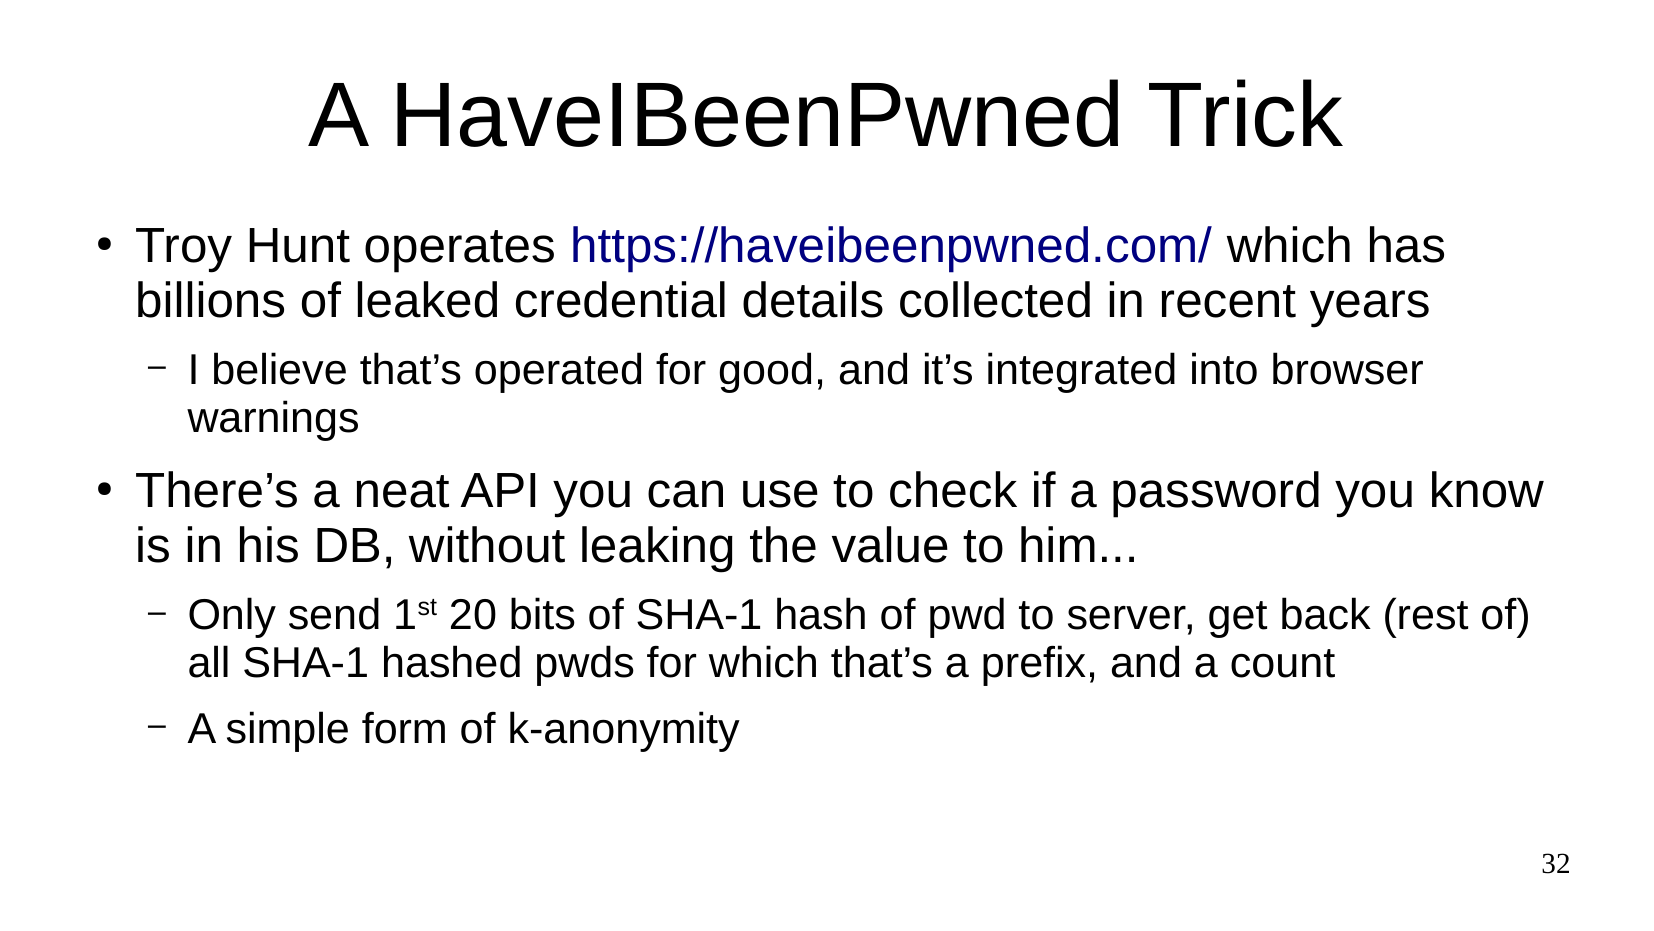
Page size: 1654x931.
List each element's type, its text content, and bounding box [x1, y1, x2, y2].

title A HaveIBeenPwned Trick [82, 37, 1571, 193]
list Troy Hunt operates https://haveibeenpwned.com/ which has billions of leaked credential details collected in recent years I believe that’s operated for good, and it’s integrated into browser warnings There’s a neat API you can use to check if a password you know is in his DB, without leaking the value to him... Only send 1st 20 bits of SHA-1 hash of pwd to server, get back (rest of) all SHA-1 hashed pwds for which that’s a prefix, and a count A simple form of k-anonymity [82, 217, 1571, 758]
